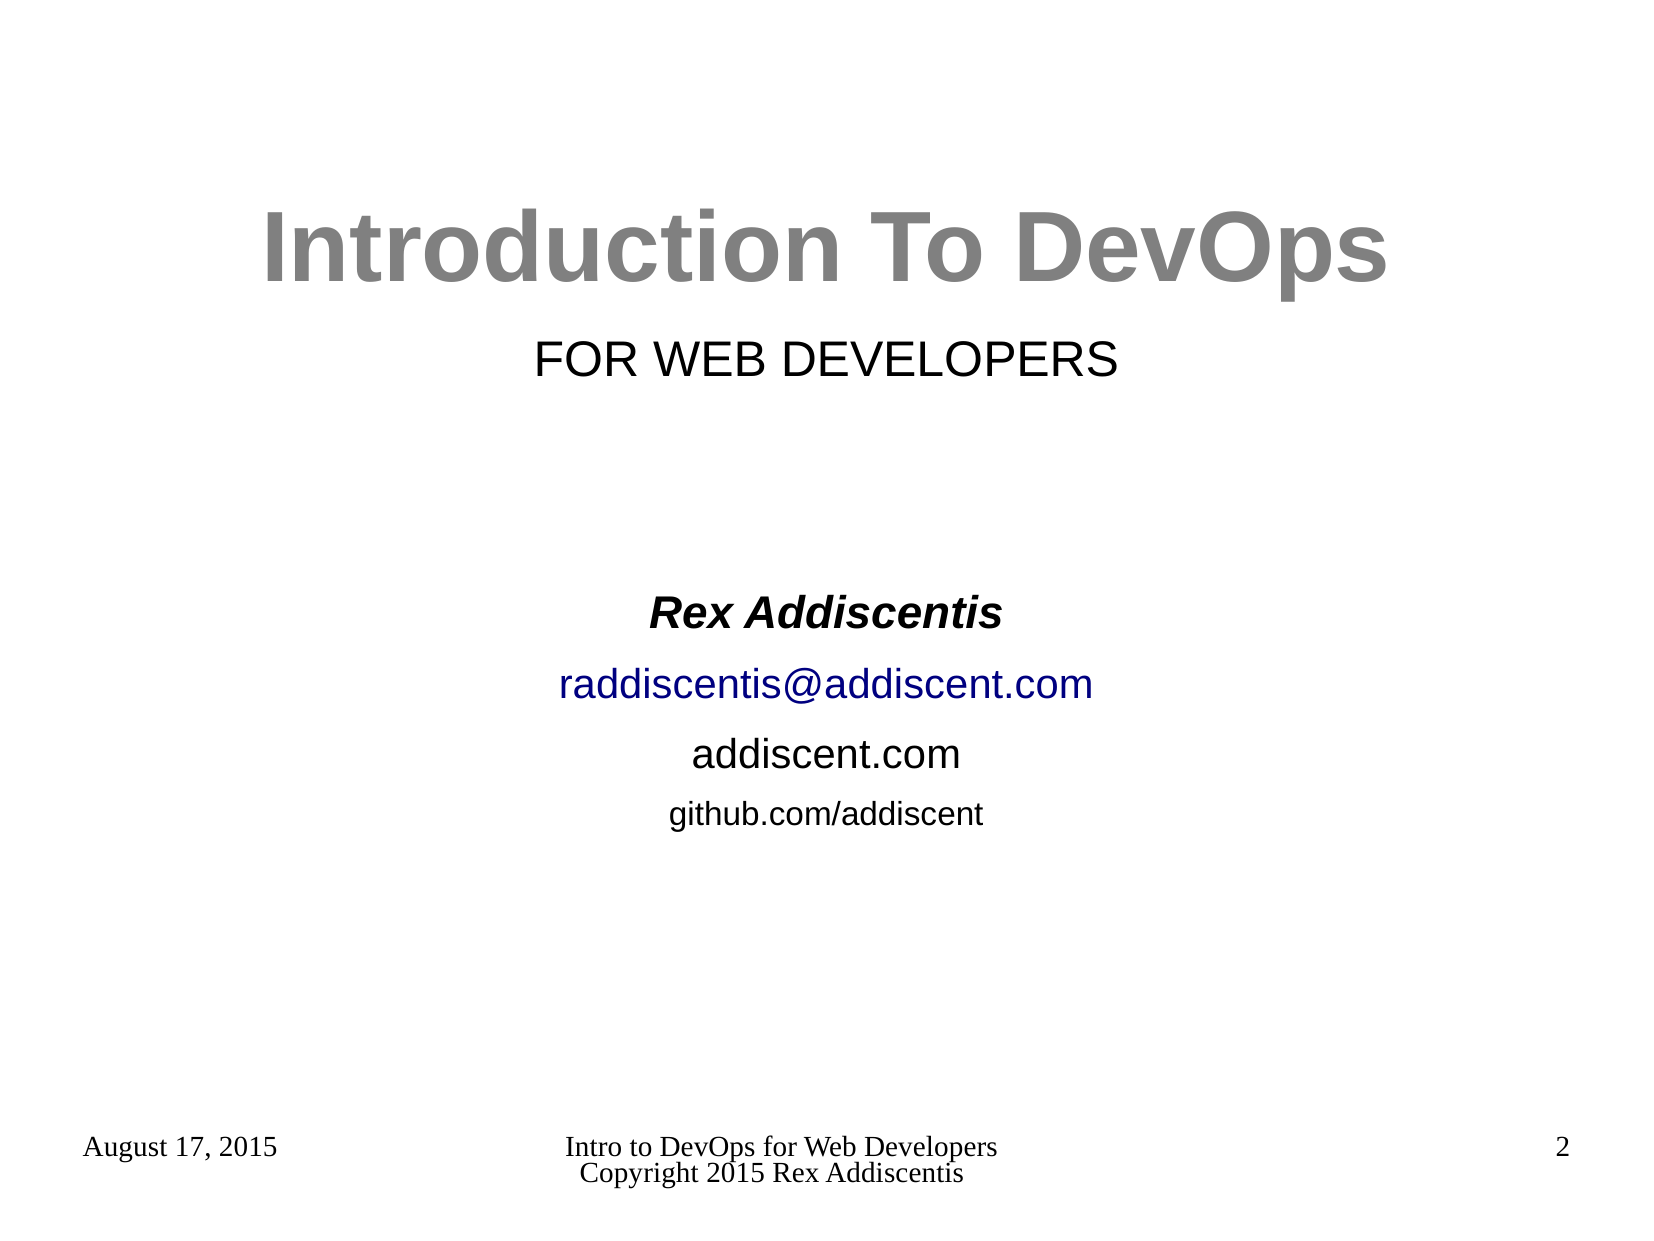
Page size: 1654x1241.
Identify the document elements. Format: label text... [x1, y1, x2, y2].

subtitle Introduction To DevOps FOR WEB DEVELOPERS Rex Addiscentis raddiscentis@addiscent.com addiscent.com github.com/addiscent [82, 49, 1571, 1010]
